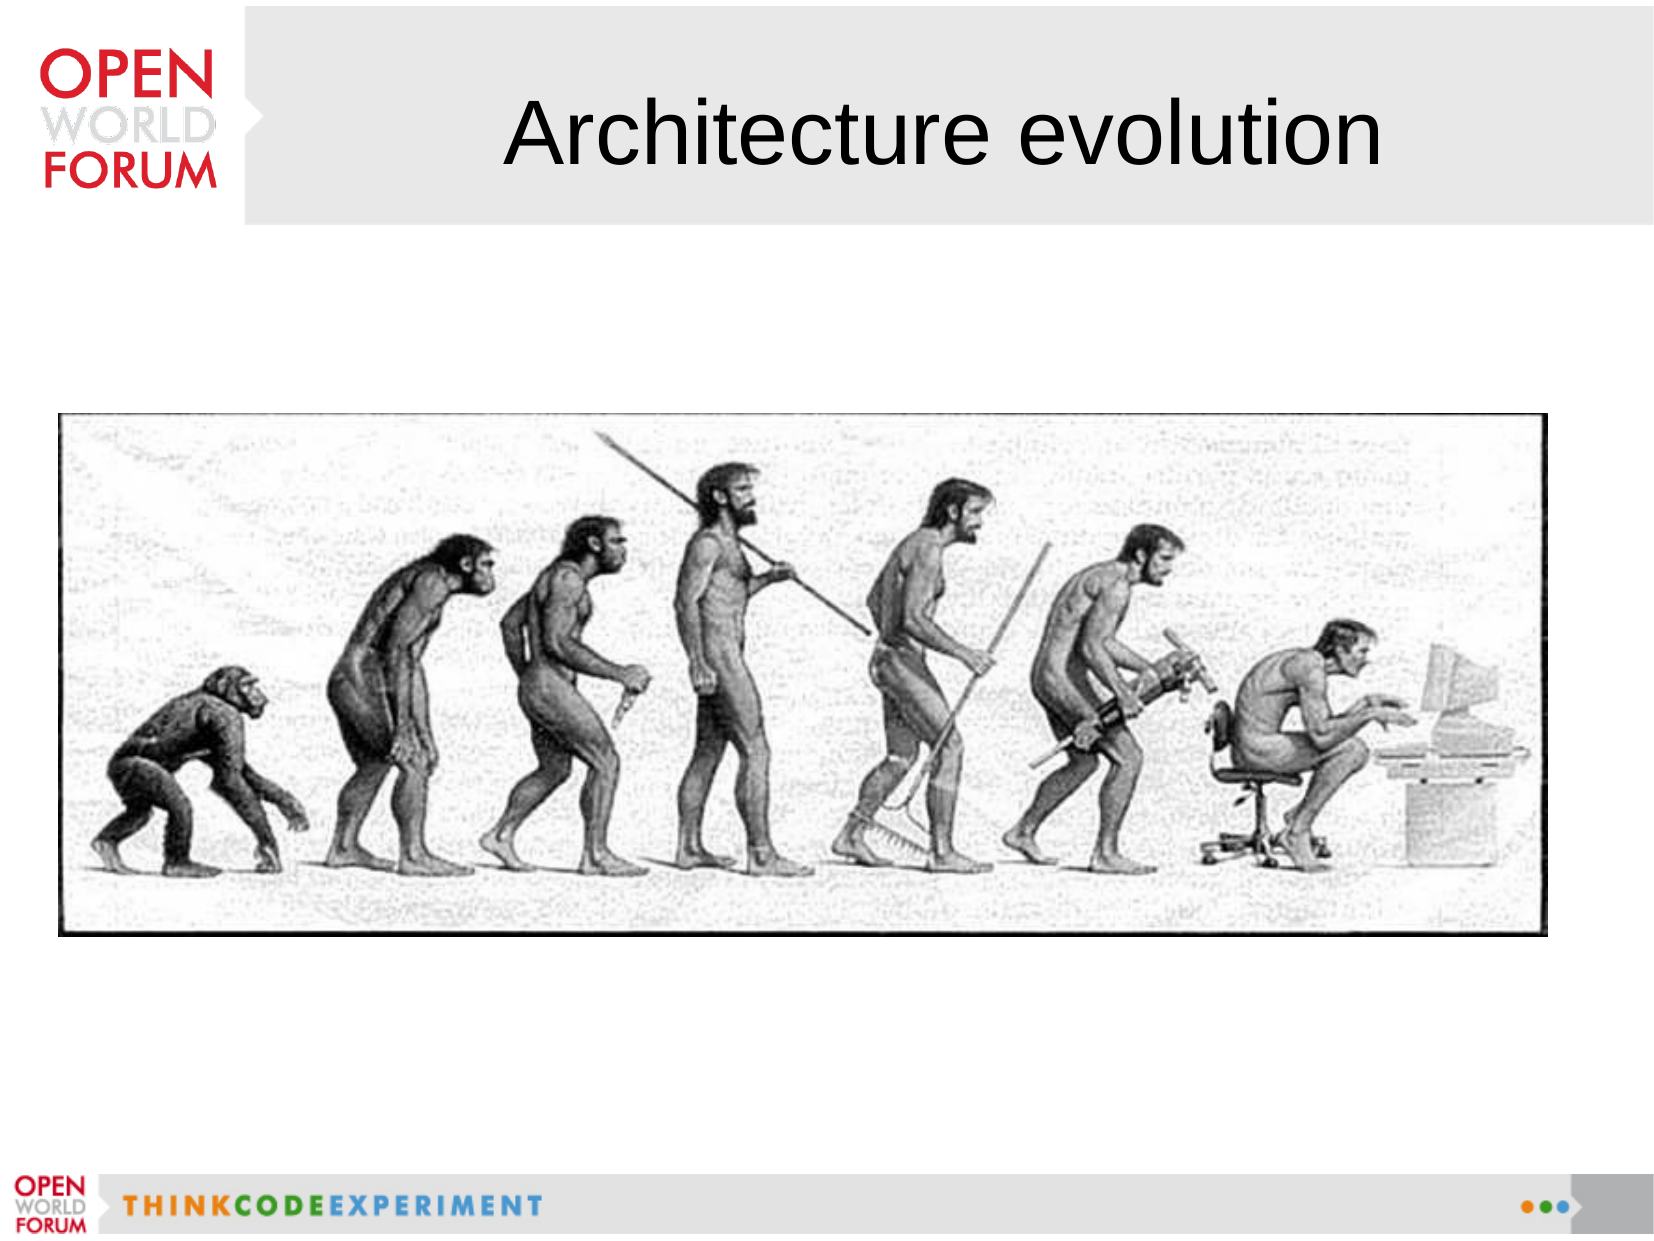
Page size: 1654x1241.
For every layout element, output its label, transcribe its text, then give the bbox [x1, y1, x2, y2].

picture [0, 1174, 1654, 1234]
picture [11, 6, 1654, 225]
title Architecture evolution [295, 29, 1595, 237]
picture [58, 266, 1548, 1084]
